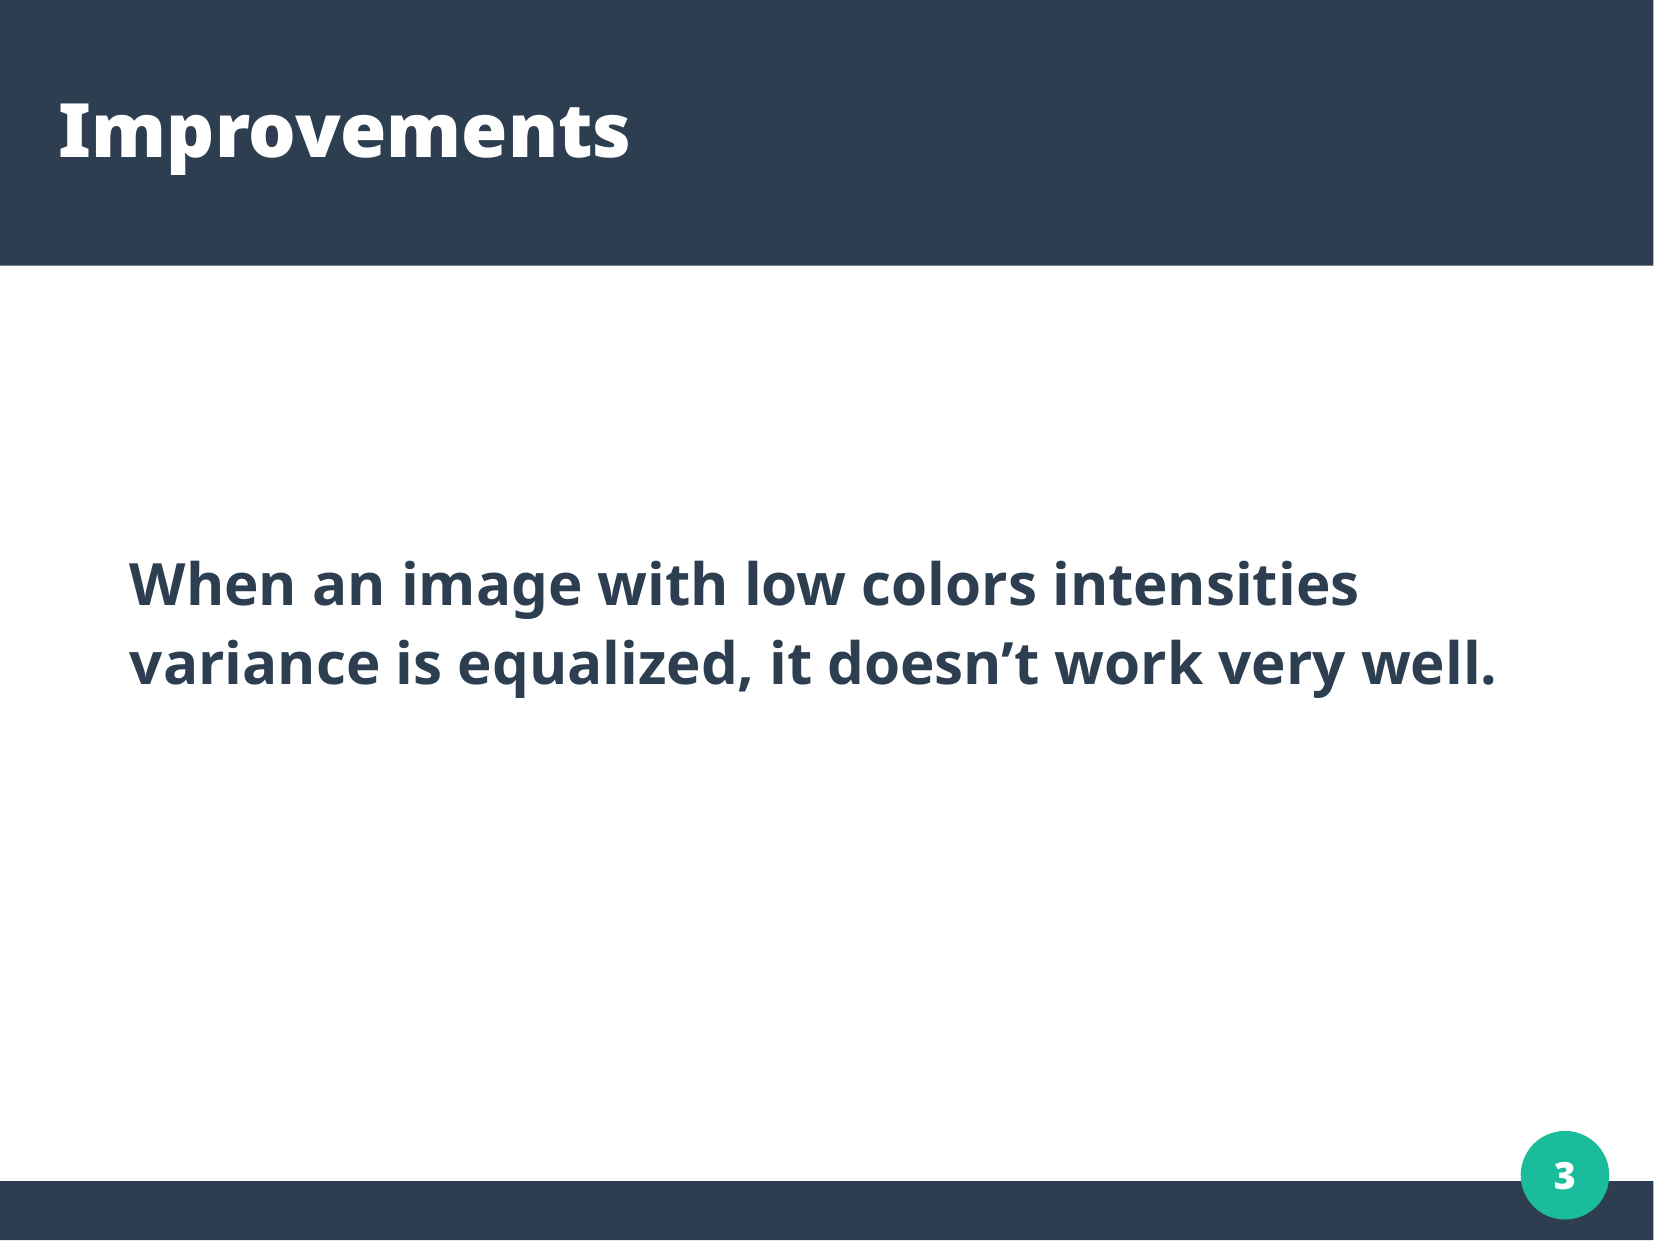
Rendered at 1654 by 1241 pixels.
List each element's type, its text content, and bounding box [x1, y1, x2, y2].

list When an image with low colors intensities variance is equalized, it doesn’t work very well. [59, 543, 1595, 751]
title Improvements [59, 49, 1595, 207]
